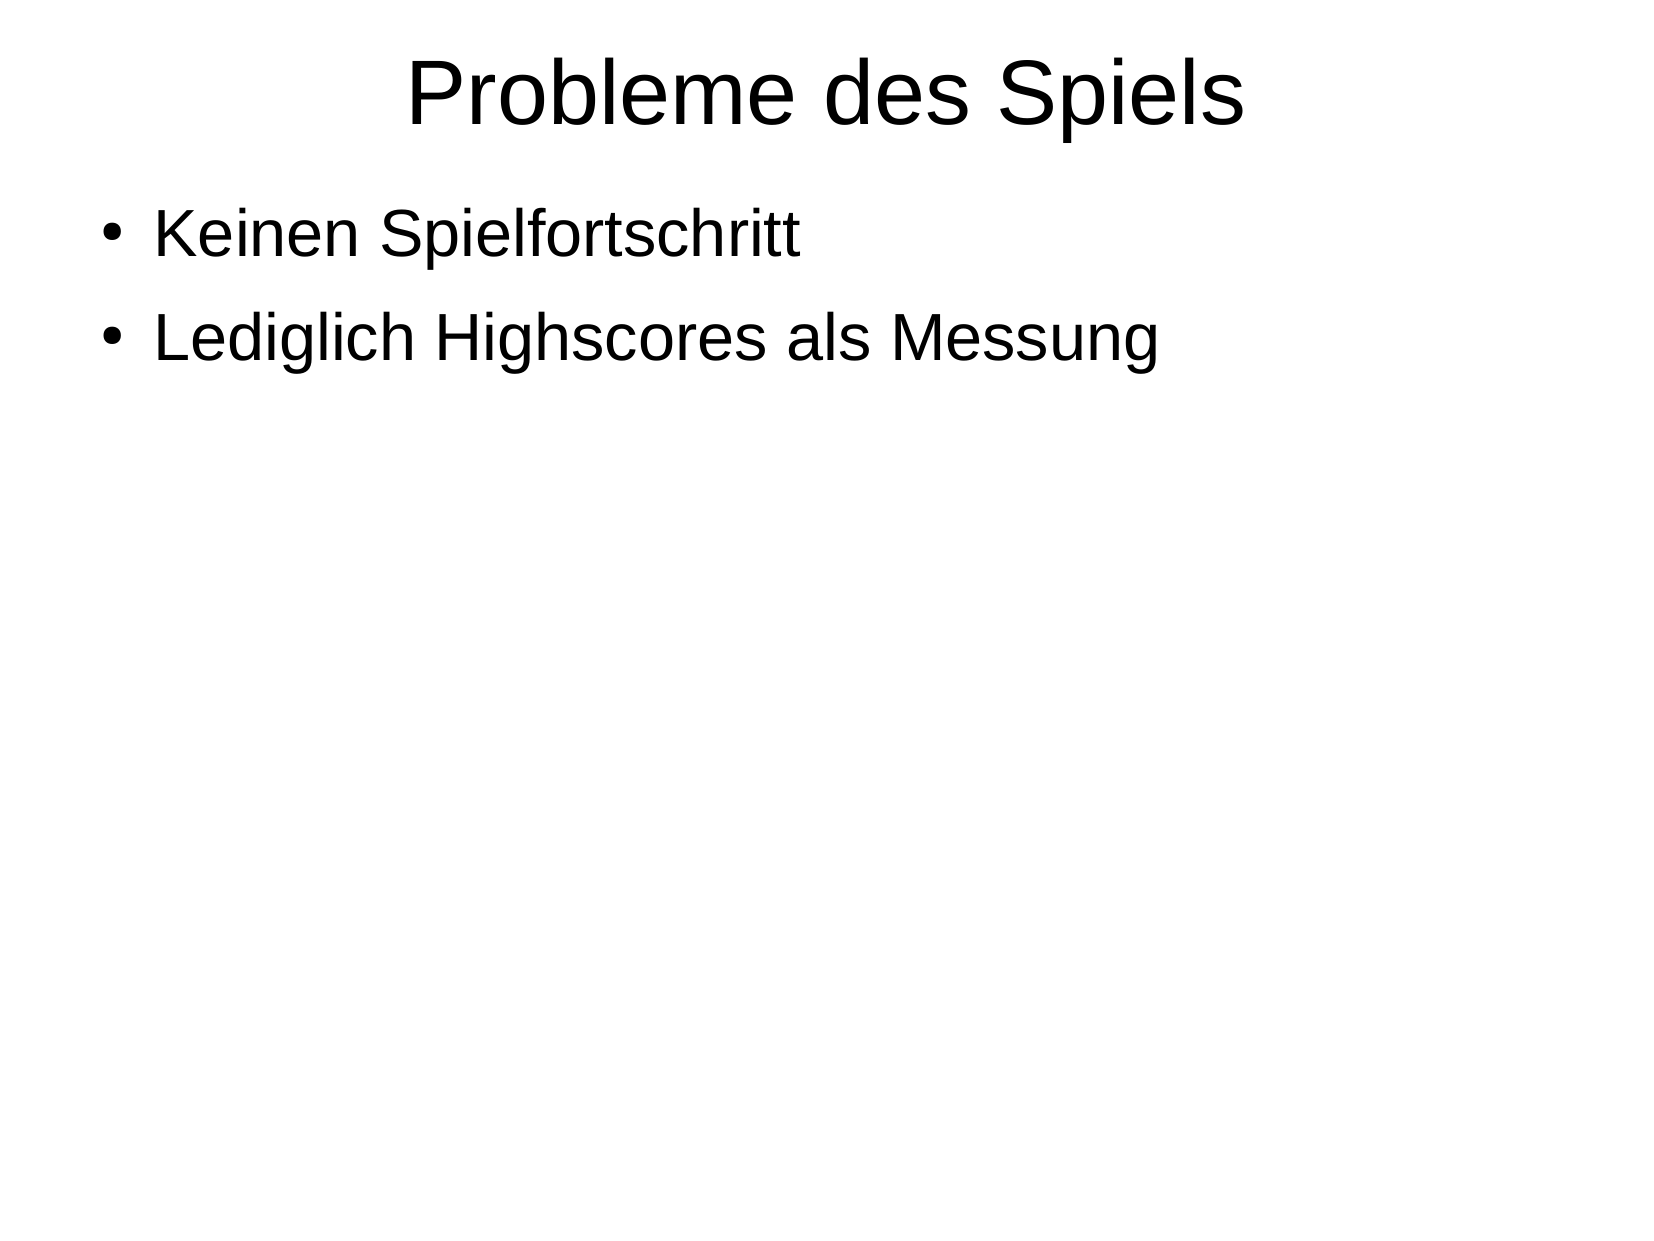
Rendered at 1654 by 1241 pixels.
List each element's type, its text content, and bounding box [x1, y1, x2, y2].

list Keinen Spielfortschritt Lediglich Highscores als Messung [82, 196, 1571, 1152]
title Probleme des Spiels [82, 8, 1571, 178]
